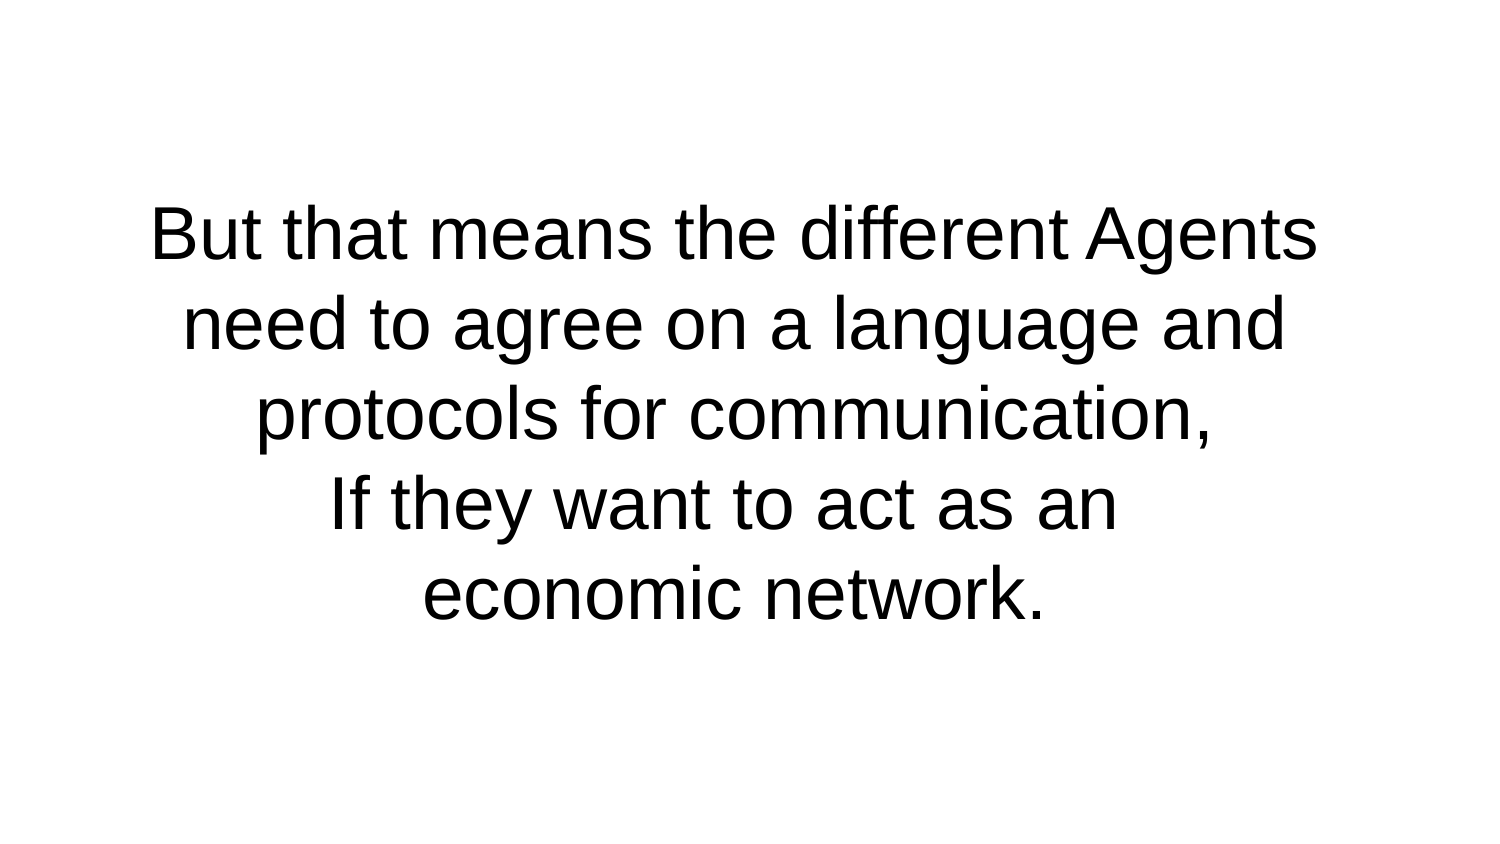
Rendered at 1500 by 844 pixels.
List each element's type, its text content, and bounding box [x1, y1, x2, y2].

title But that means the different Agents need to agree on a language and protocols for communication, If they want to act as an economic network. [80, 73, 1390, 745]
